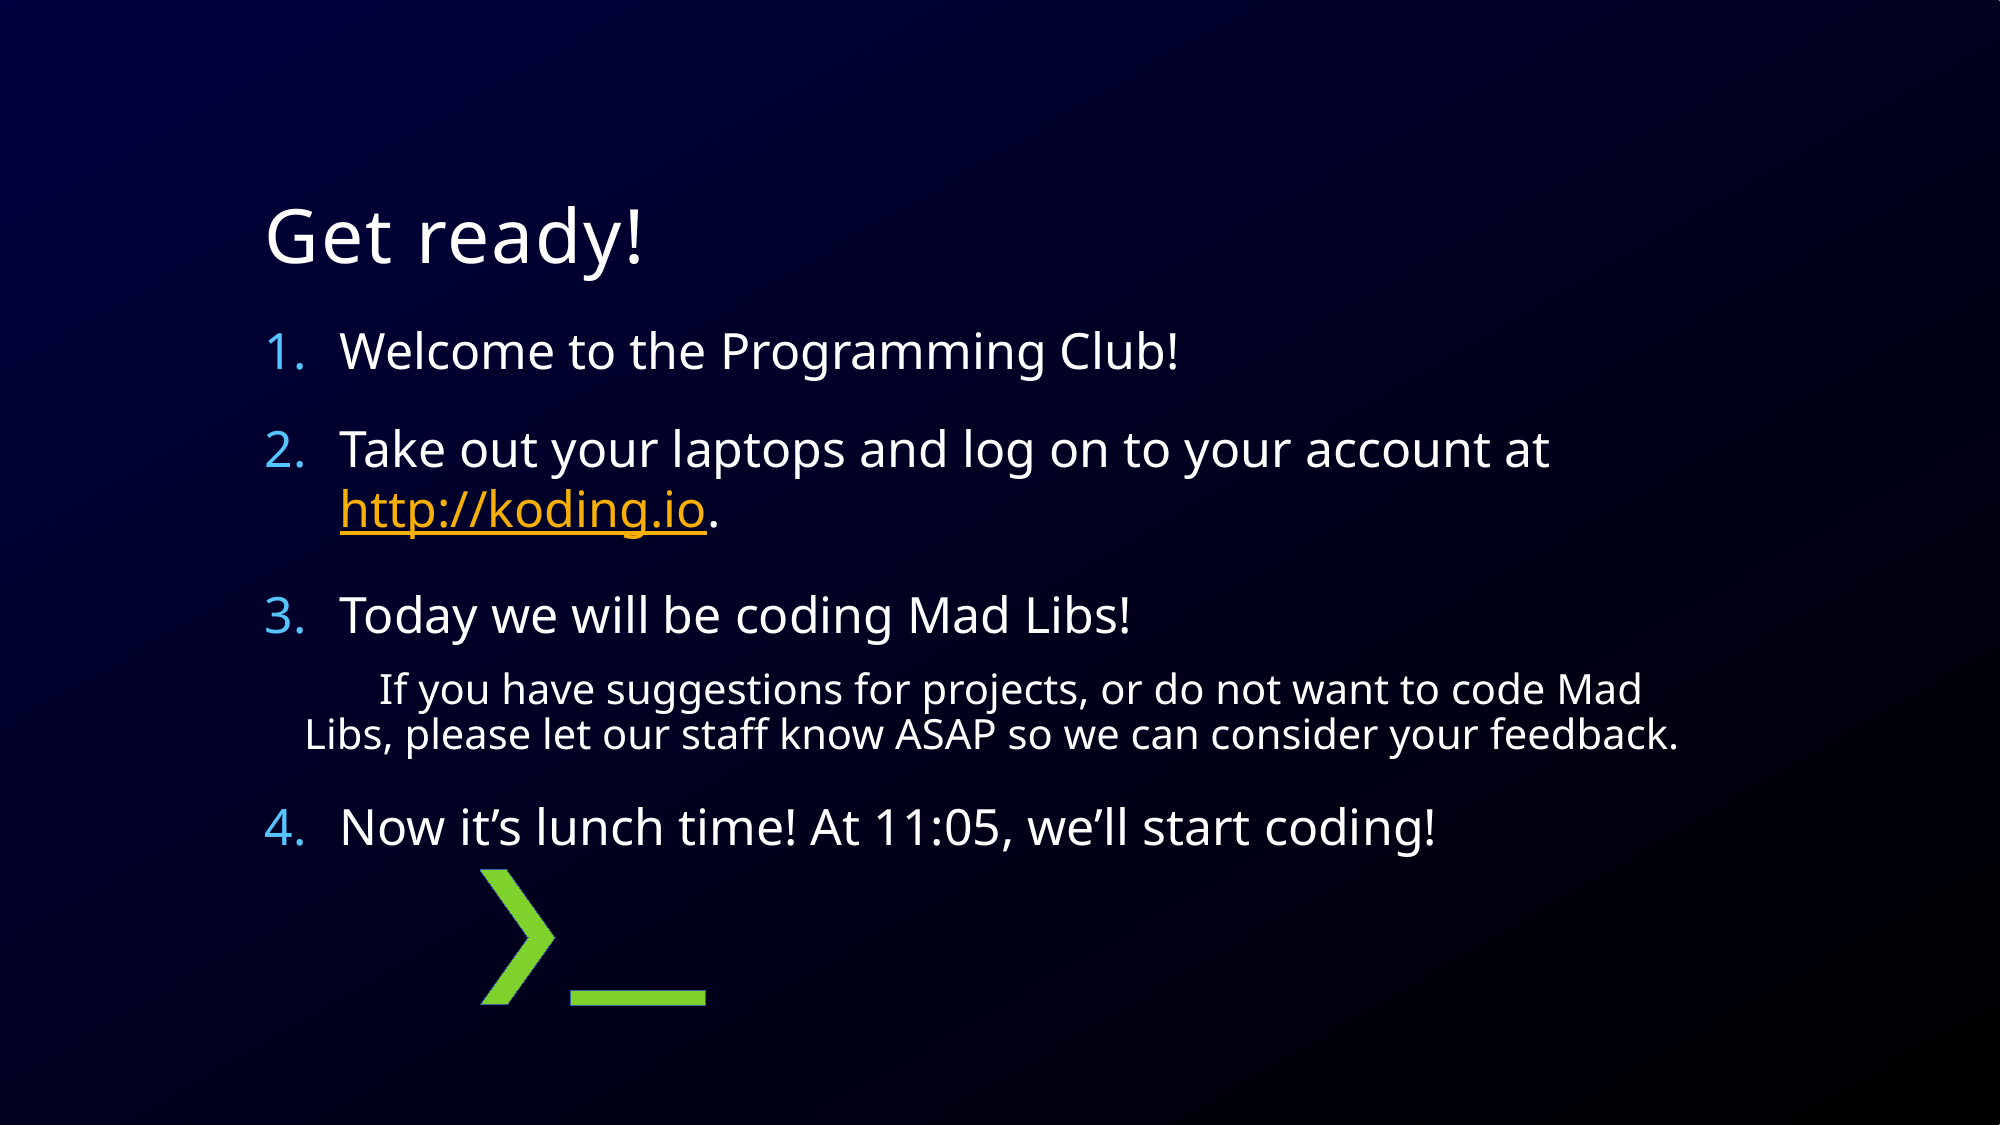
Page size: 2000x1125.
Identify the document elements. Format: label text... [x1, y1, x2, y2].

title Get ready! [249, 62, 1750, 288]
text_box [570, 990, 706, 1006]
list Welcome to the Programming Club! Take out your laptops and log on to your account at http://koding.io. Today we will be coding Mad Libs! If you have suggestions for projects, or do not want to code Mad Libs, please let our staff know ASAP so we can consider your feedback. Now it’s lunch time! At 11:05, we’ll start coding! [249, 312, 1749, 988]
text_box [480, 869, 556, 1005]
